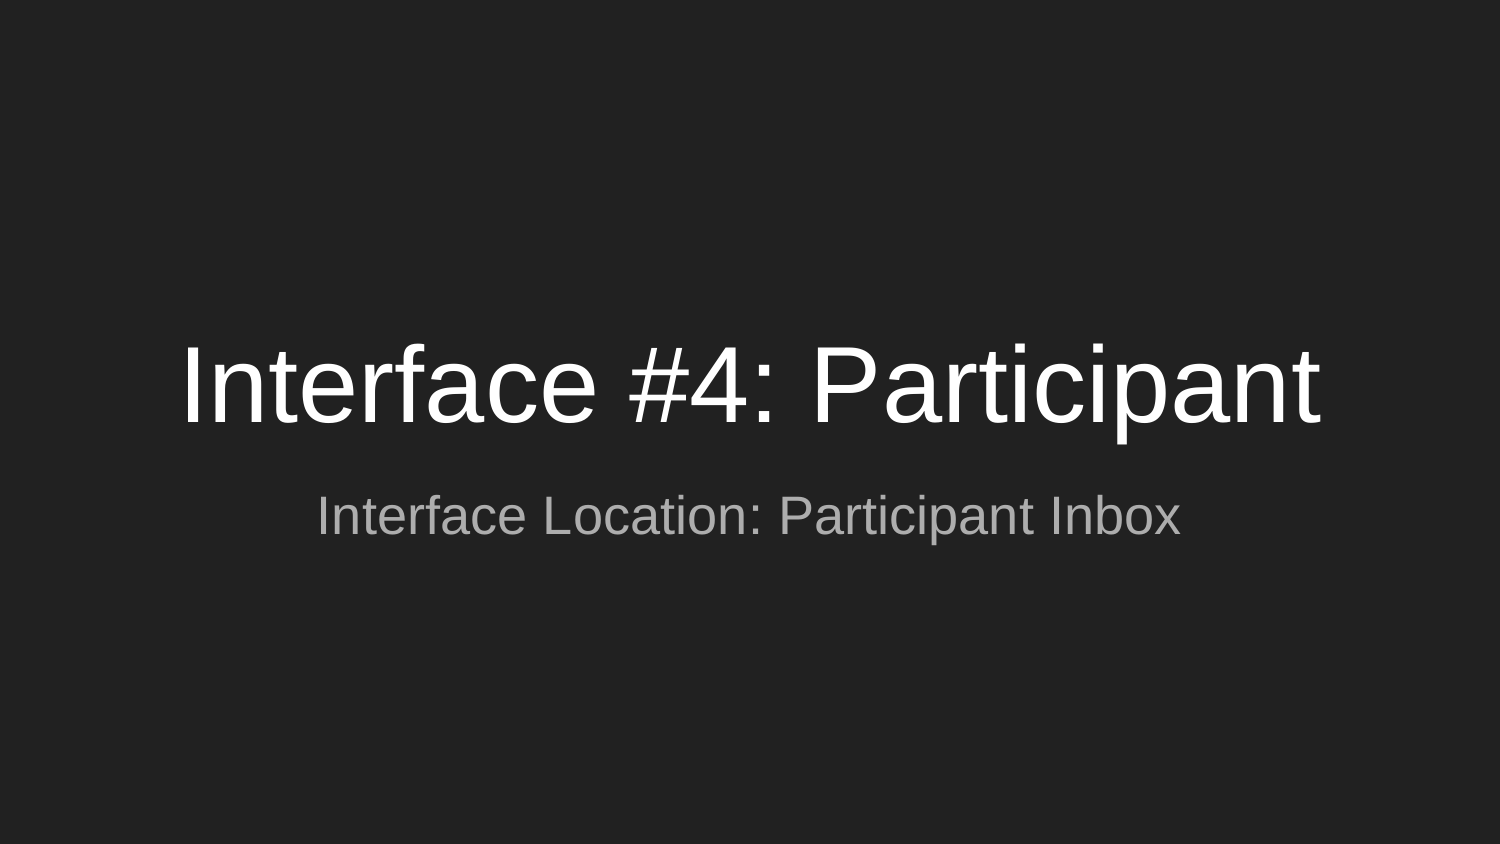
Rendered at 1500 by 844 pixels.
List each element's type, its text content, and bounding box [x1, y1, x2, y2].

title Interface #4: Participant [51, 122, 1449, 459]
subtitle Interface Location: Participant Inbox [51, 464, 1449, 595]
